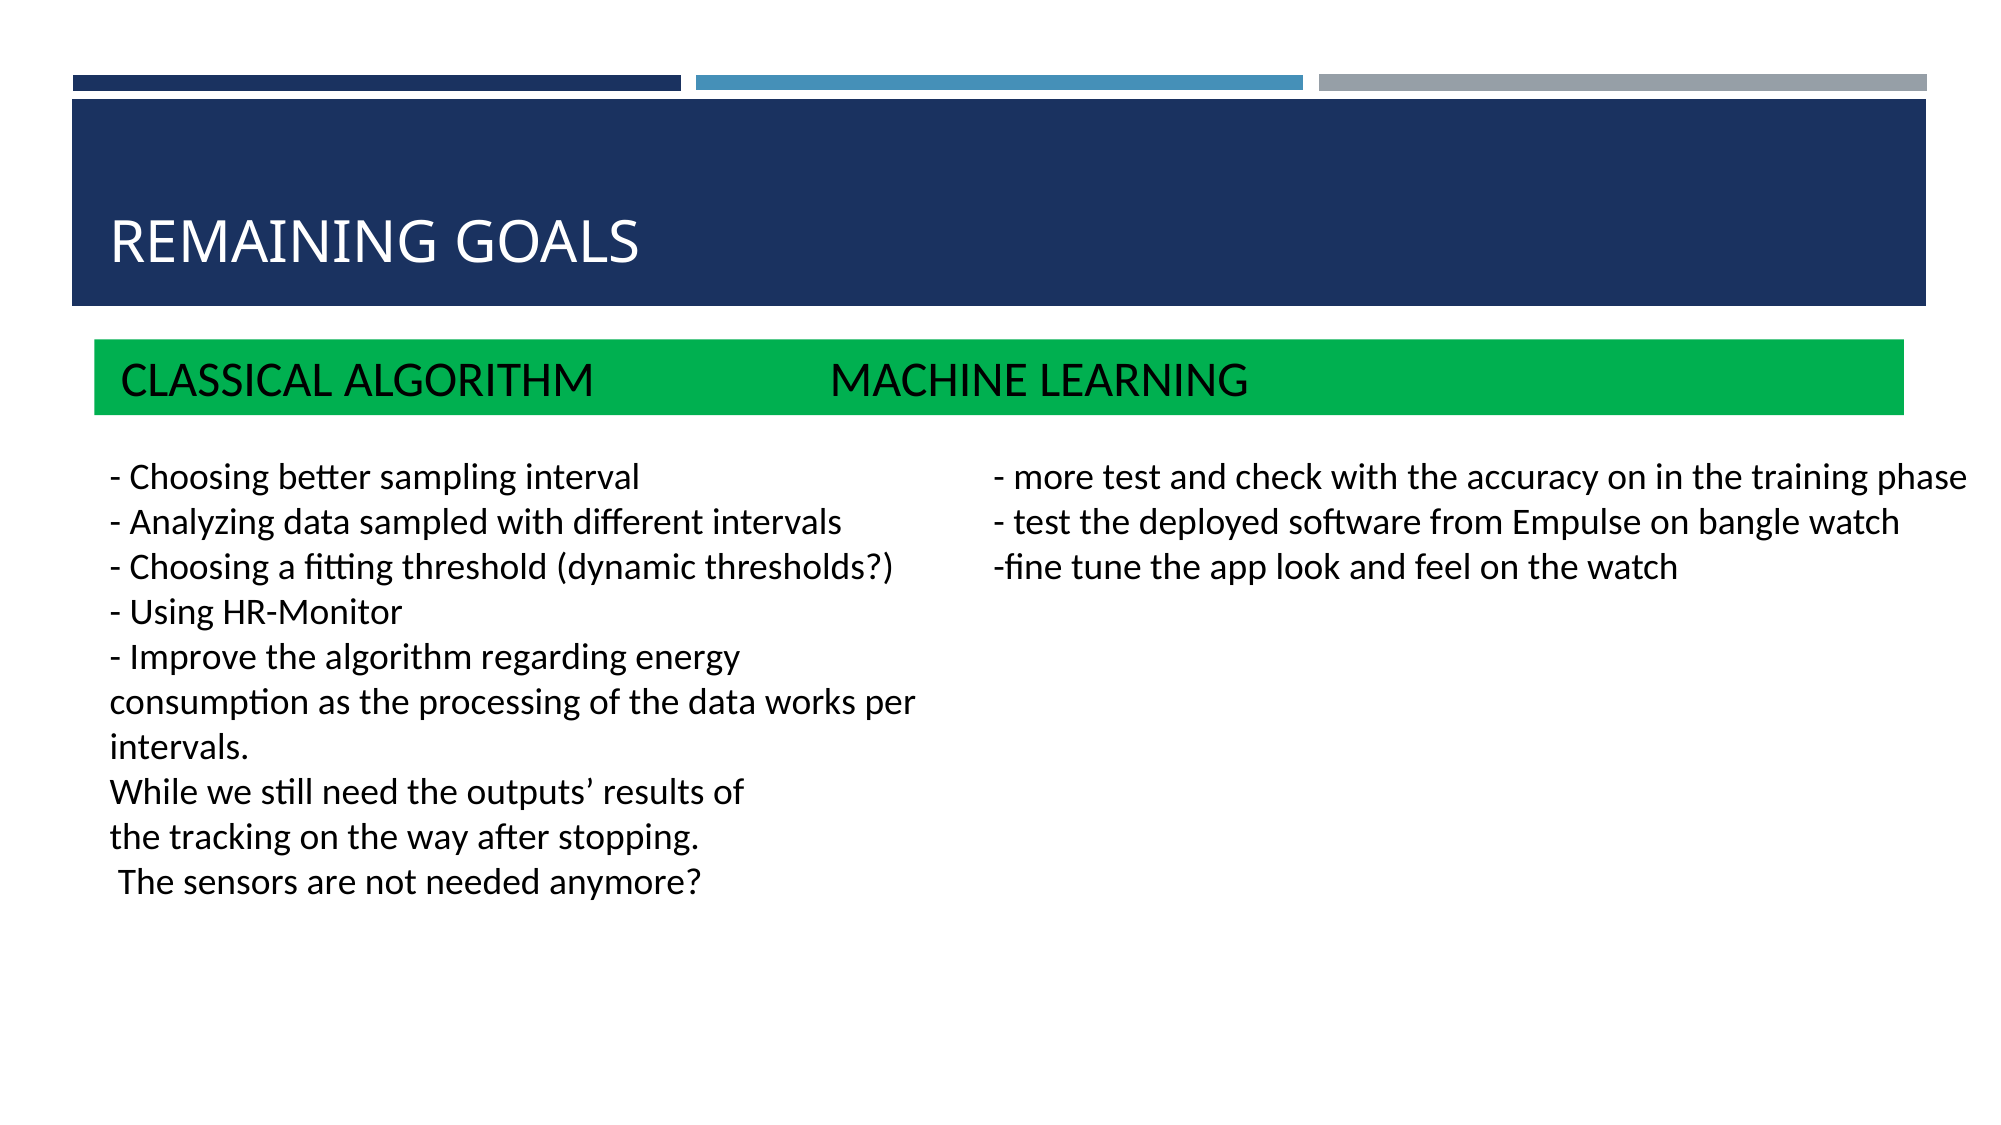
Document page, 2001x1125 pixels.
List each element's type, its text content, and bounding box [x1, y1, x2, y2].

text_box - more test and check with the accuracy on in the training phase - test the deployed software from Empulse on bangle watch -fine tune the app look and feel on the watch [978, 444, 2000, 596]
text_box CLASSICAL ALGORITHM MACHINE LEARNING [94, 339, 1904, 416]
title Remaining goals [94, 119, 1904, 282]
text_box - Choosing better sampling interval - Analyzing data sampled with different intervals - Choosing a fitting threshold (dynamic thresholds?) - Using HR-Monitor - Improve the algorithm regarding energy consumption as the processing of the data works per intervals. While we still need the outputs’ results of the tracking on the way after stopping. The sensors are not needed anymore? [94, 444, 961, 914]
